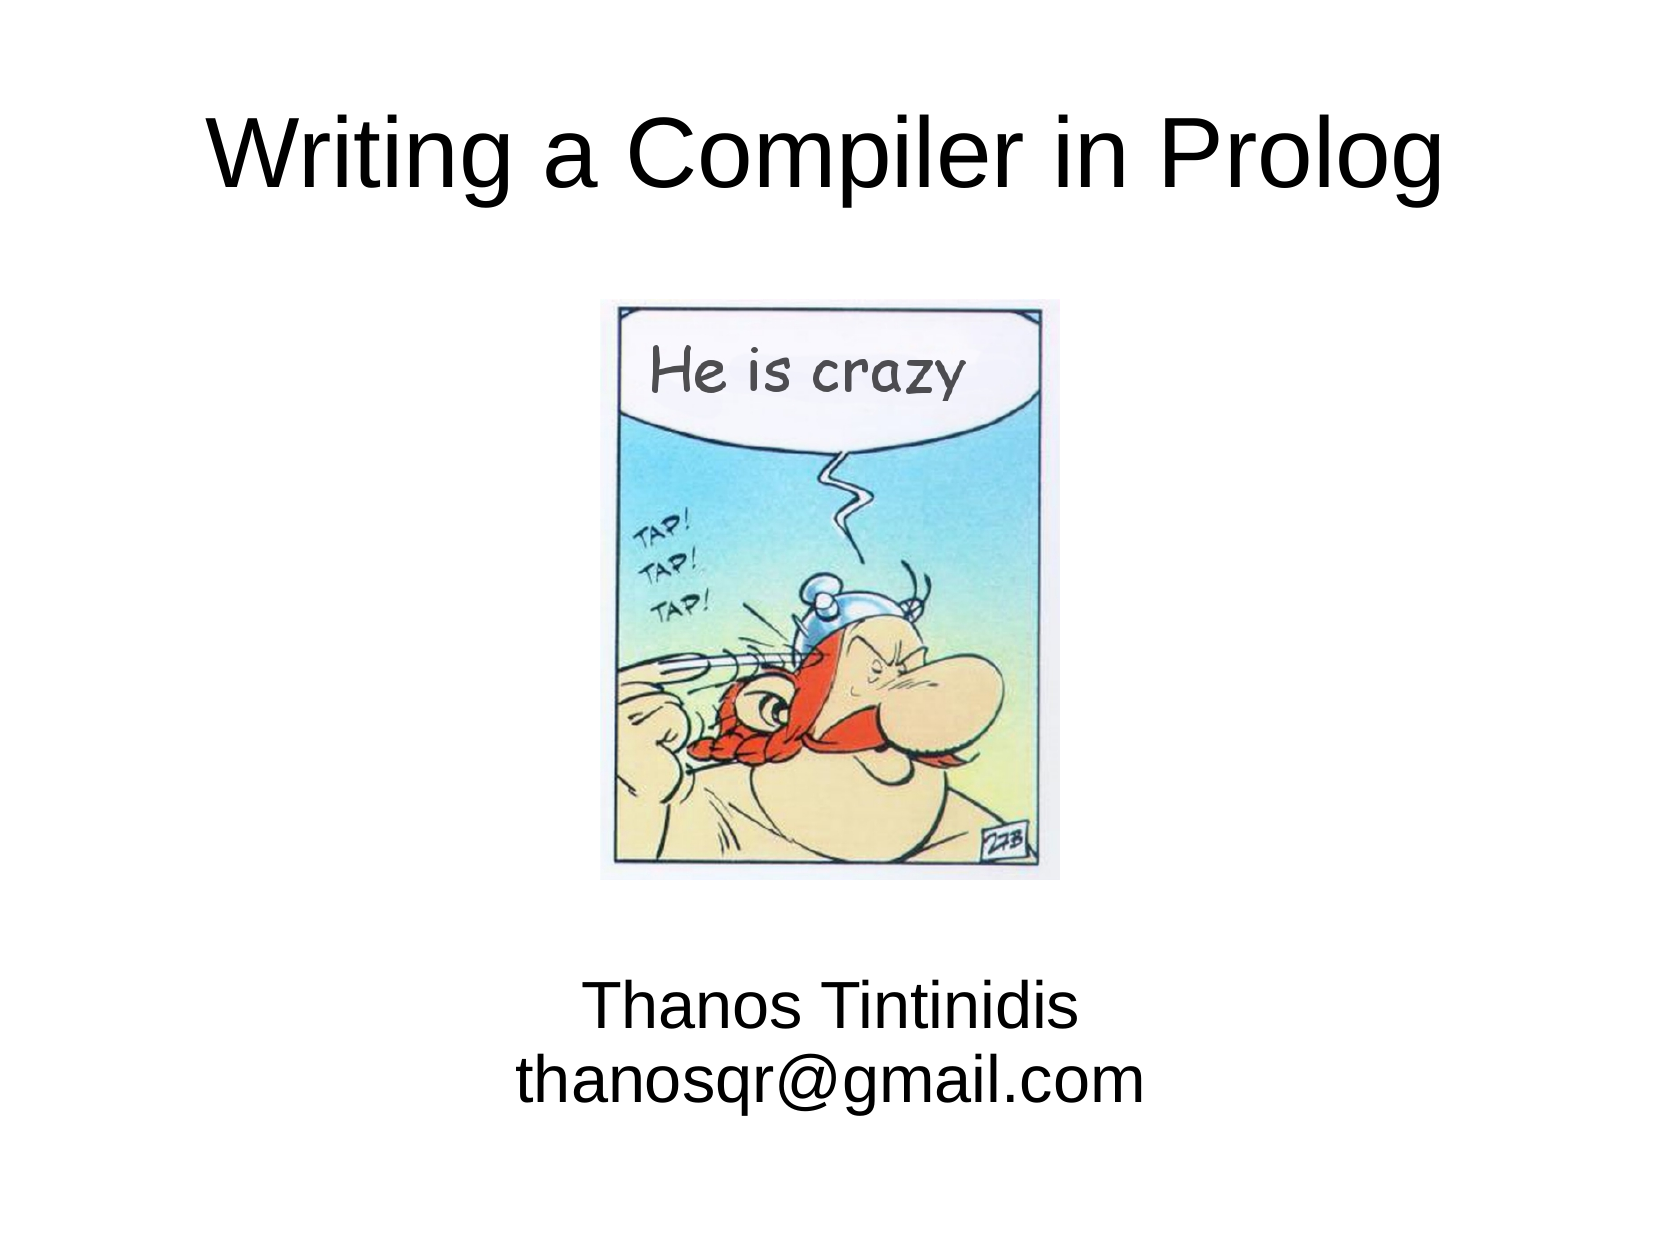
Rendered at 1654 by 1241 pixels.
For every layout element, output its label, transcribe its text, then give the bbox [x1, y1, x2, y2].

subtitle Thanos Tintinidis thanosqr@gmail.com [86, 930, 1576, 1156]
title Writing a Compiler in Prolog [82, 49, 1571, 257]
picture [600, 299, 1060, 880]
